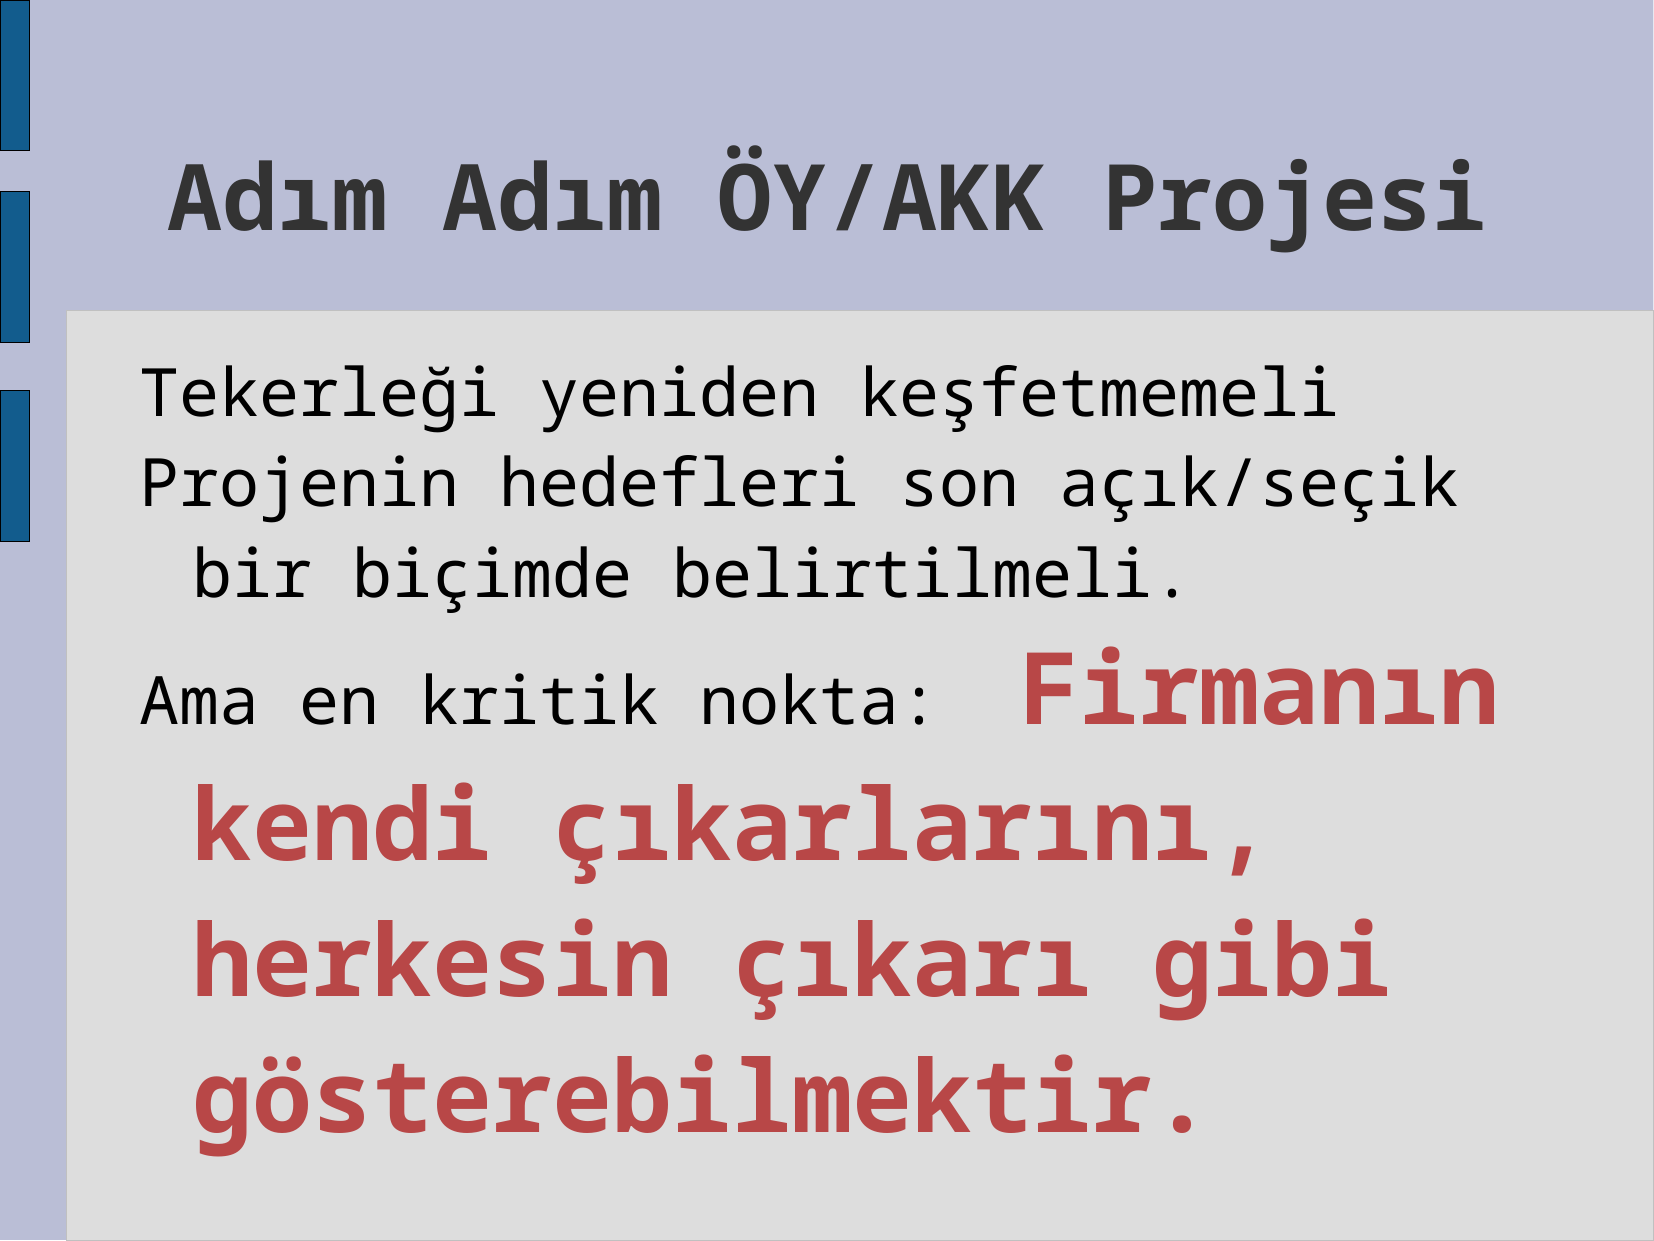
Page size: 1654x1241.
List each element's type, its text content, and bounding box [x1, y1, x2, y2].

list Tekerleği yeniden keşfetmemeli Projenin hedefleri son açık/seçik bir biçimde belirtilmeli. Ama en kritik nokta: Firmanın kendi çıkarlarını, herkesin çıkarı gibi gösterebilmektir. [121, 344, 1534, 1197]
title Adım Adım ÖY/AKK Projesi [121, 91, 1534, 299]
